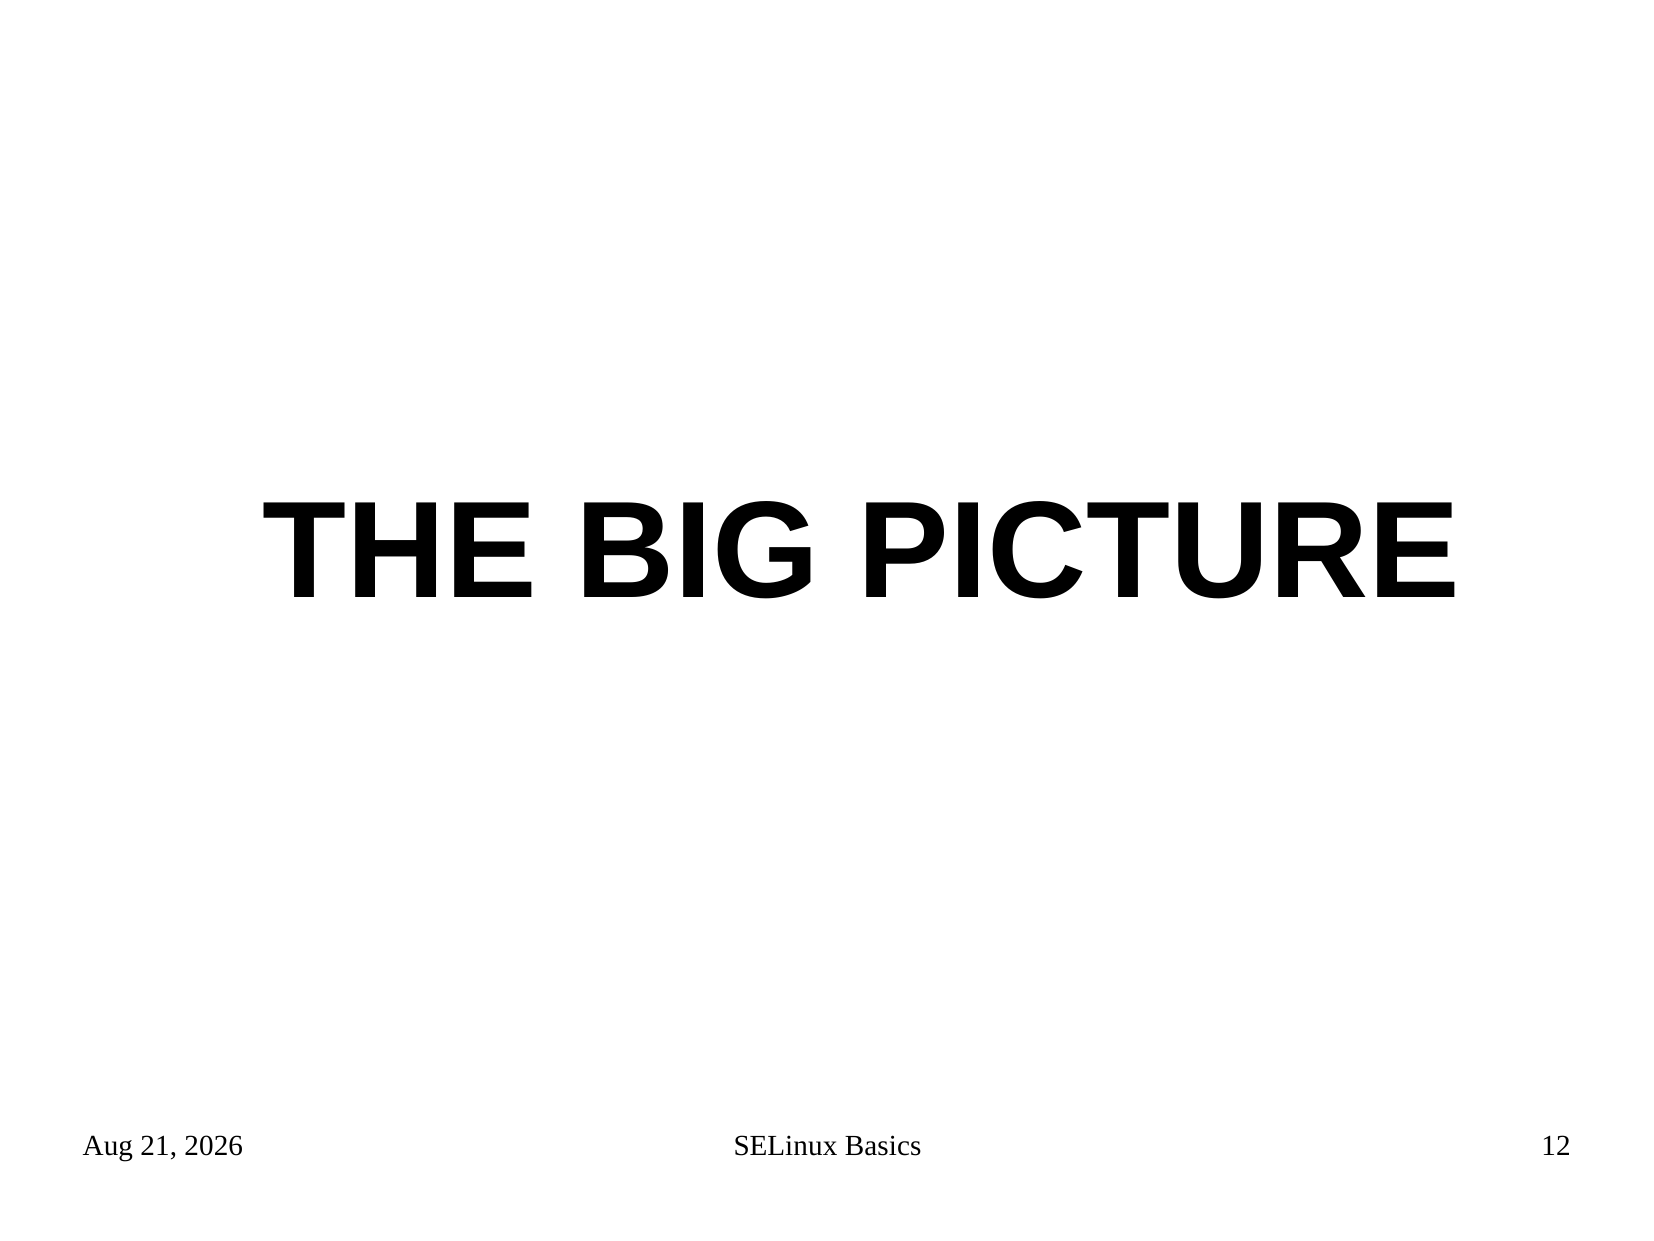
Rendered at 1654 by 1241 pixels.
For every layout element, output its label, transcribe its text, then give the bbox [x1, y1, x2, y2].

list THE BIG PICTURE [82, 290, 1571, 1010]
